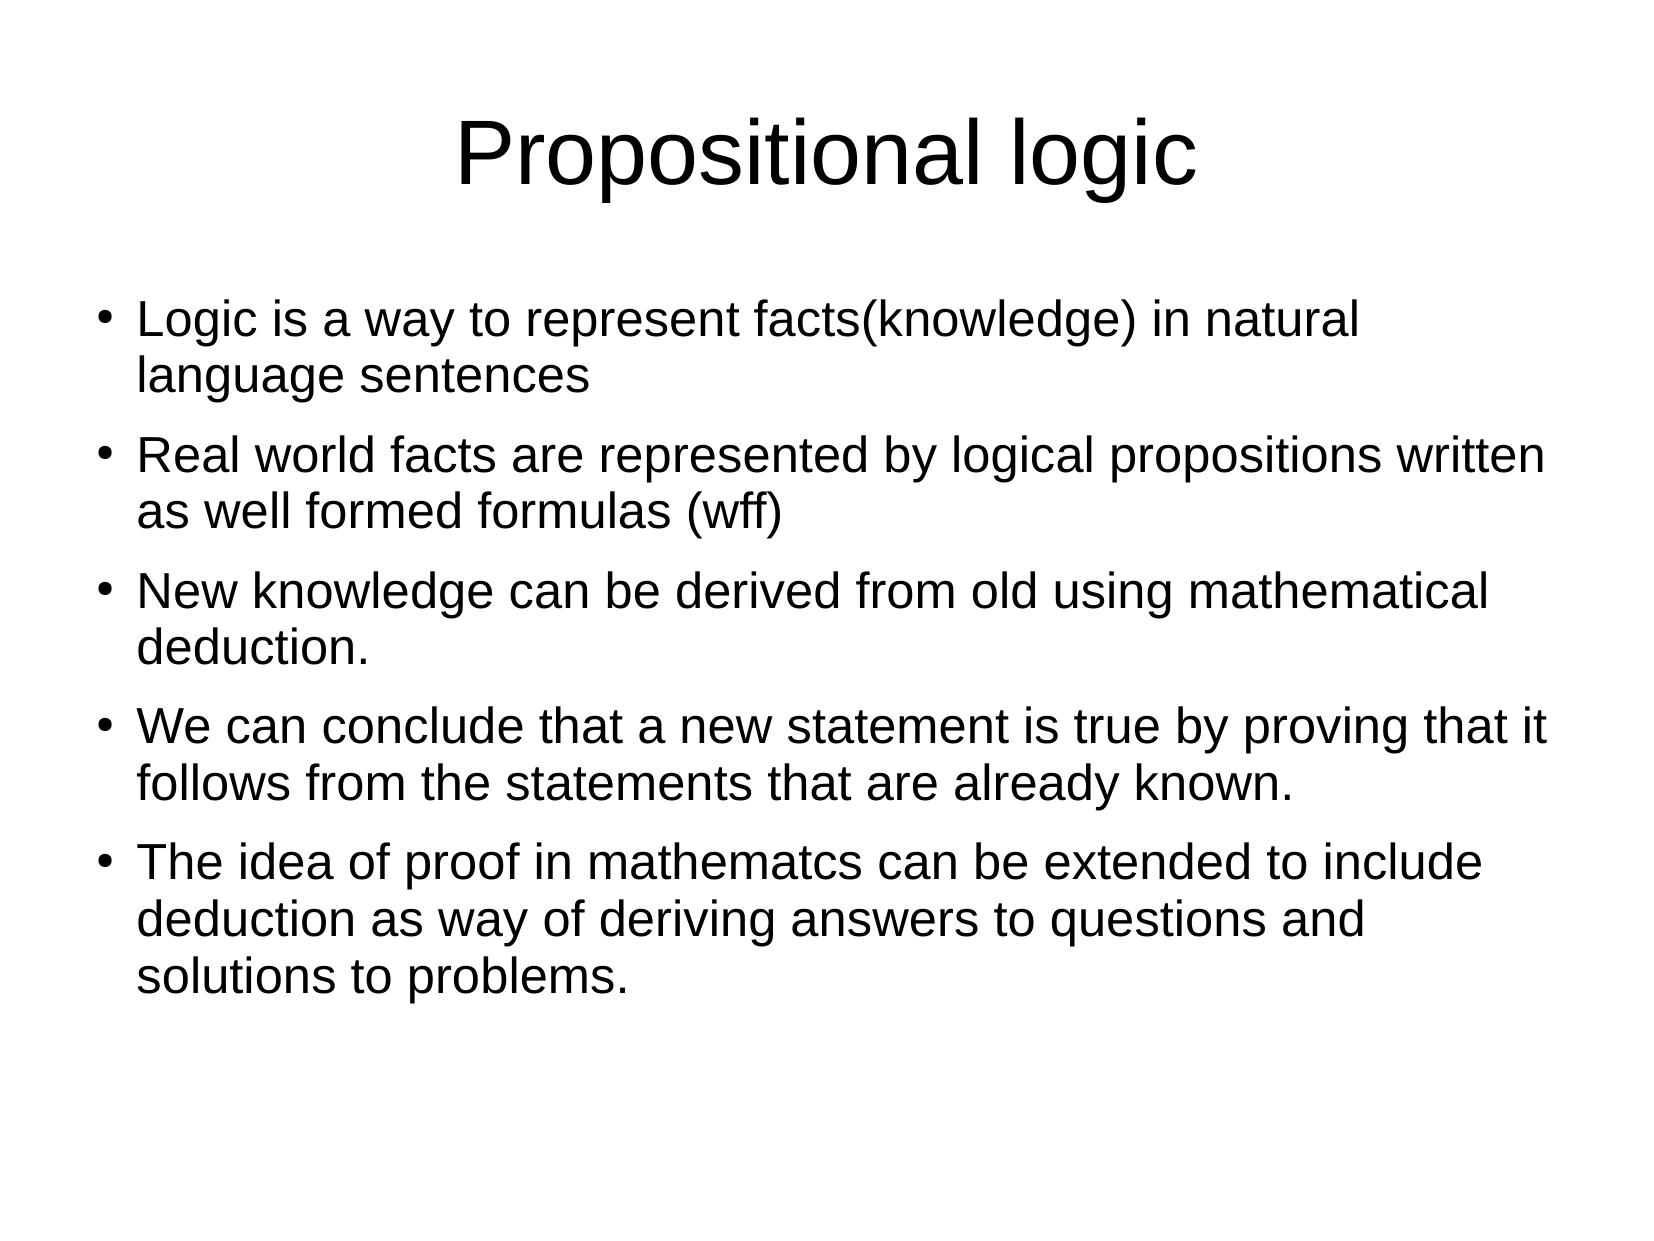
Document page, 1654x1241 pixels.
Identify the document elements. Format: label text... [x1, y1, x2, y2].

list Logic is a way to represent facts(knowledge) in natural language sentences Real world facts are represented by logical propositions written as well formed formulas (wff) New knowledge can be derived from old using mathematical deduction. We can conclude that a new statement is true by proving that it follows from the statements that are already known. The idea of proof in mathematcs can be extended to include deduction as way of deriving answers to questions and solutions to problems. [82, 290, 1571, 1010]
title Propositional logic [82, 49, 1571, 257]
